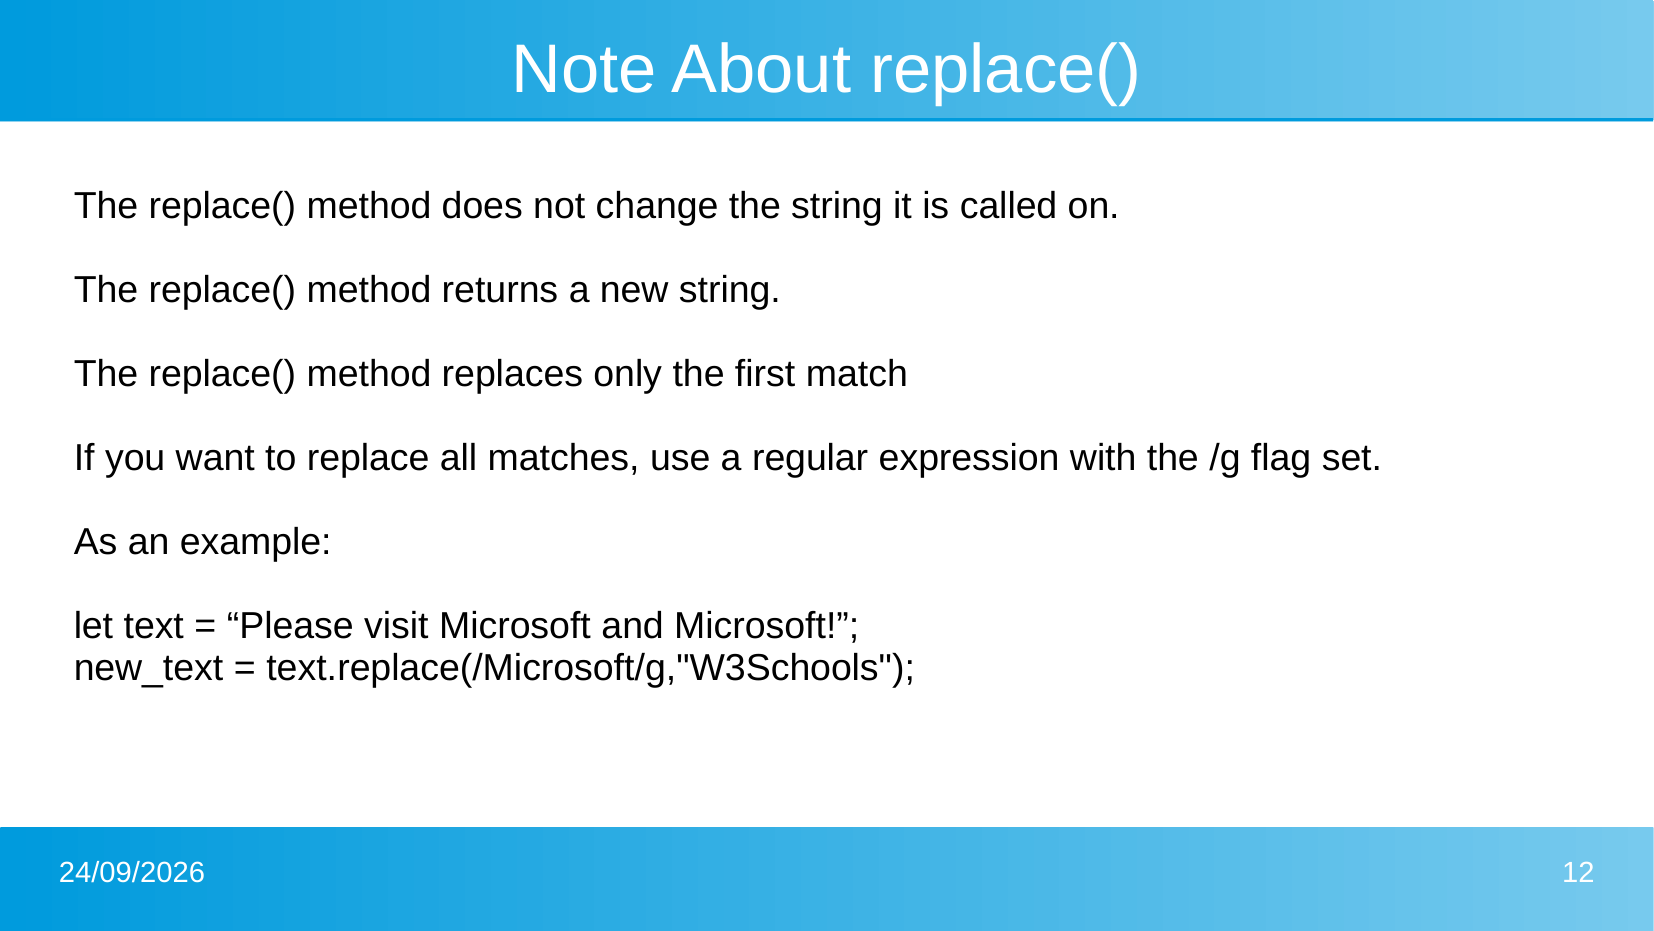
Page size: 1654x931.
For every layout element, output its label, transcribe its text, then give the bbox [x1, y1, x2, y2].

text_box The replace() method does not change the string it is called on. The replace() method returns a new string. The replace() method replaces only the first match If you want to replace all matches, use a regular expression with the /g flag set. As an example: let text = “Please visit Microsoft and Microsoft!”; new_text = text.replace(/Microsoft/g,"W3Schools"); [59, 177, 1536, 738]
title Note About replace() [59, 29, 1595, 108]
